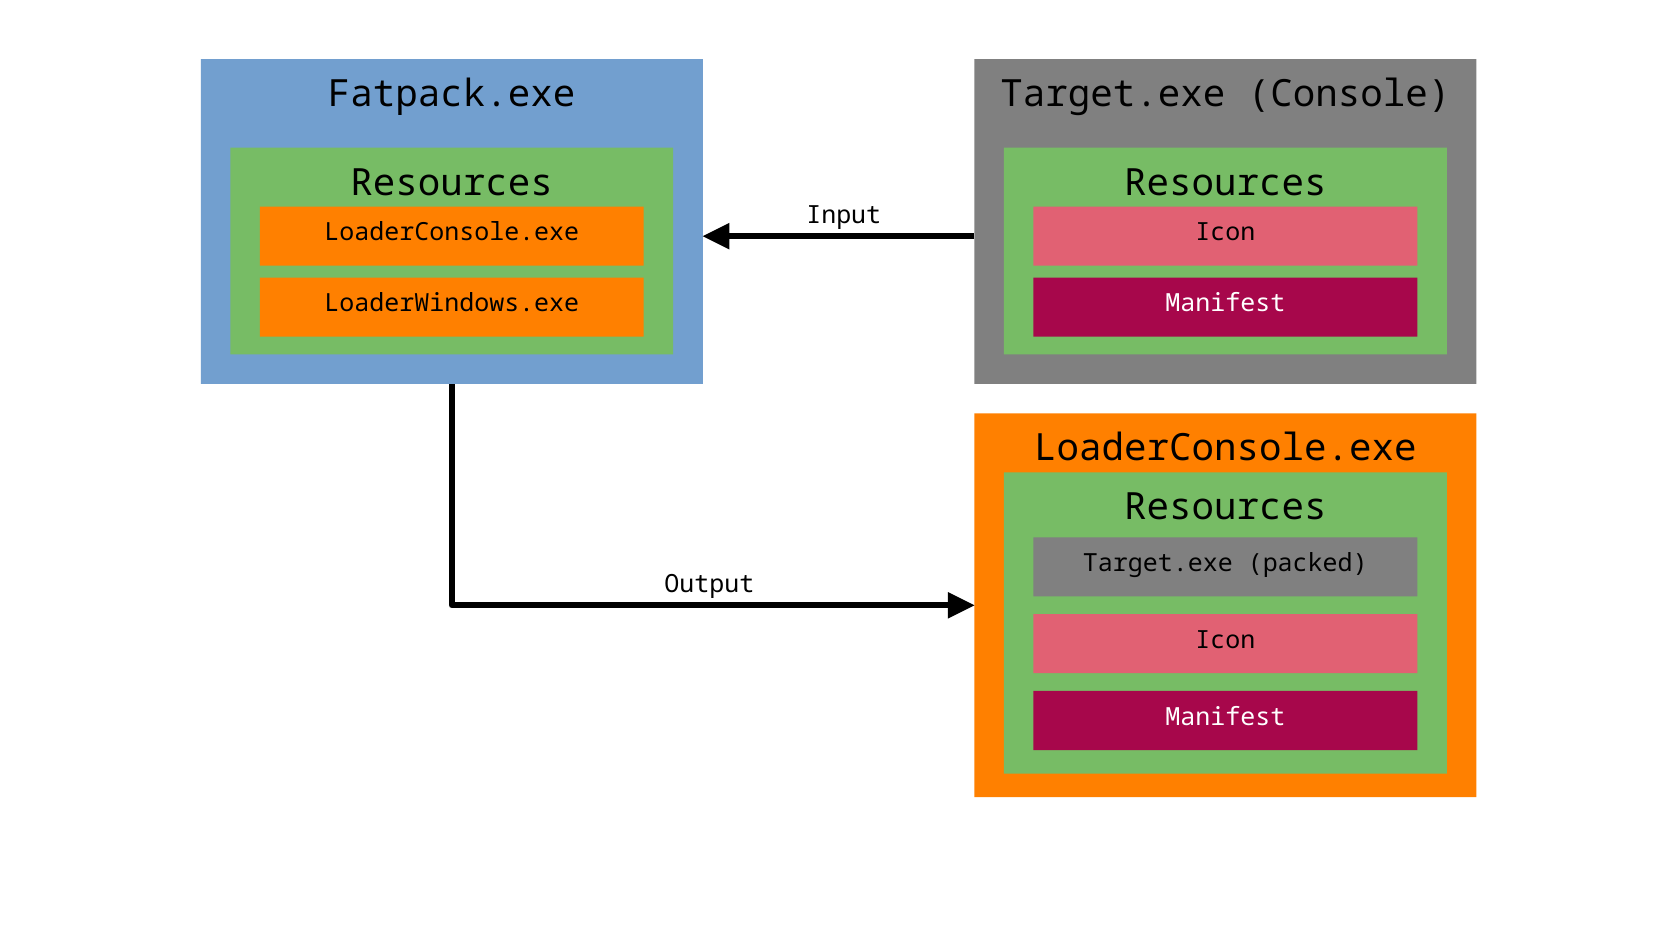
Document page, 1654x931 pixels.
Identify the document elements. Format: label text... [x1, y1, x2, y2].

text_box Resources [1003, 472, 1447, 774]
text_box Manifest [1033, 277, 1418, 337]
text_box Target.exe (packed) [1033, 537, 1418, 597]
text_box Fatpack.exe [200, 59, 703, 384]
text_box Output [649, 558, 767, 603]
text_box Input [791, 188, 886, 234]
text_box Manifest [1033, 690, 1418, 751]
text_box Icon [1033, 206, 1418, 266]
text_box LoaderConsole.exe [974, 413, 1477, 798]
text_box Resources [230, 147, 674, 355]
text_box Icon [1033, 614, 1418, 674]
text_box LoaderWindows.exe [259, 277, 644, 337]
text_box Target.exe (Console) [974, 59, 1477, 384]
text_box LoaderConsole.exe [259, 206, 644, 266]
text_box Resources [1003, 147, 1447, 355]
